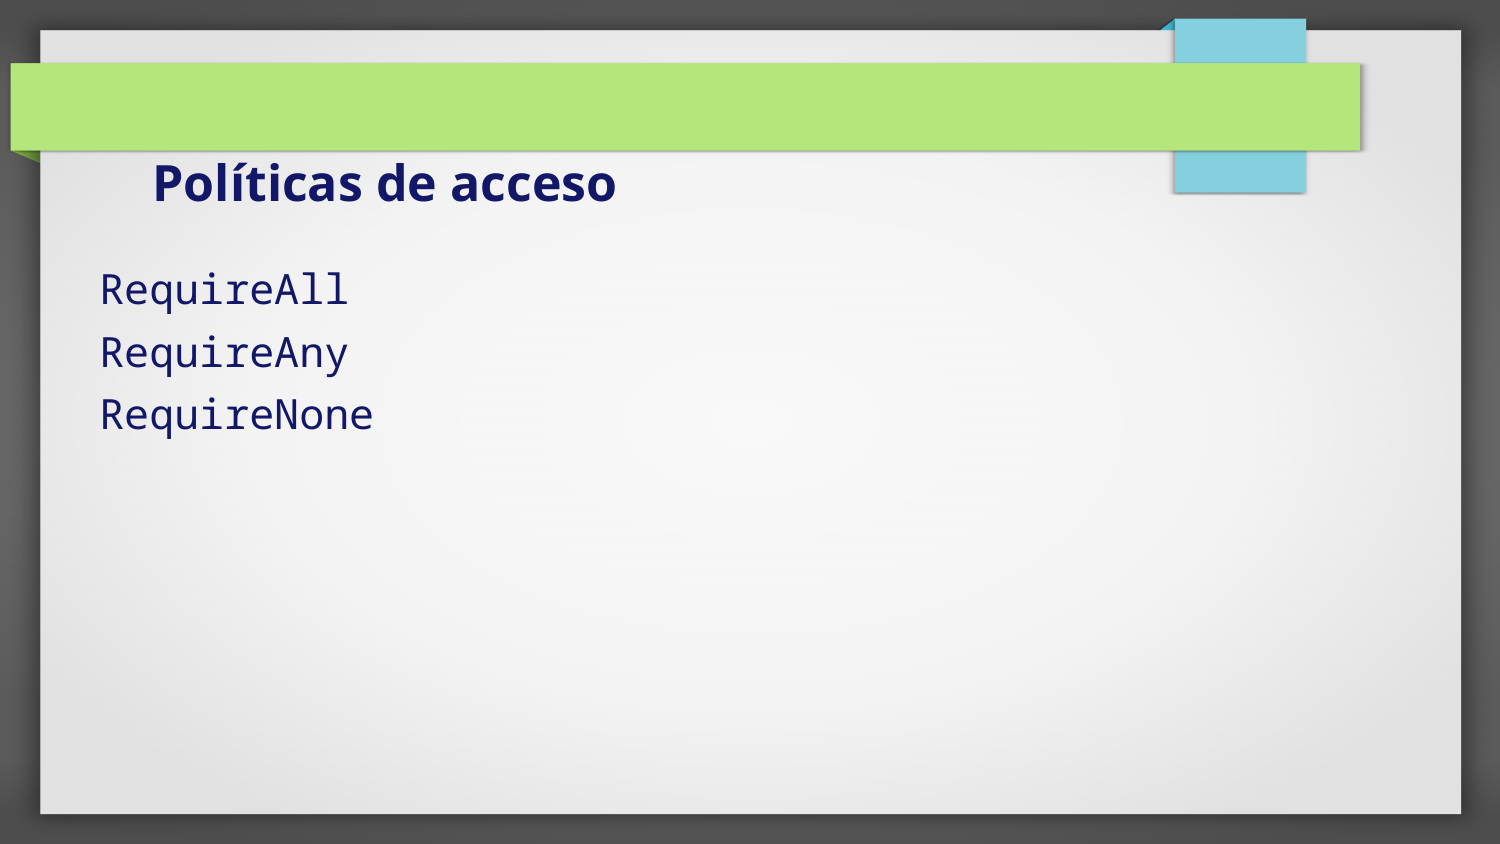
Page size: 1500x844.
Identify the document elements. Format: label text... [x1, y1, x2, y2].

title Políticas de acceso [137, 146, 1276, 227]
picture [0, 0, 1500, 844]
list RequireAll RequireAny RequireNone [84, 248, 1418, 497]
